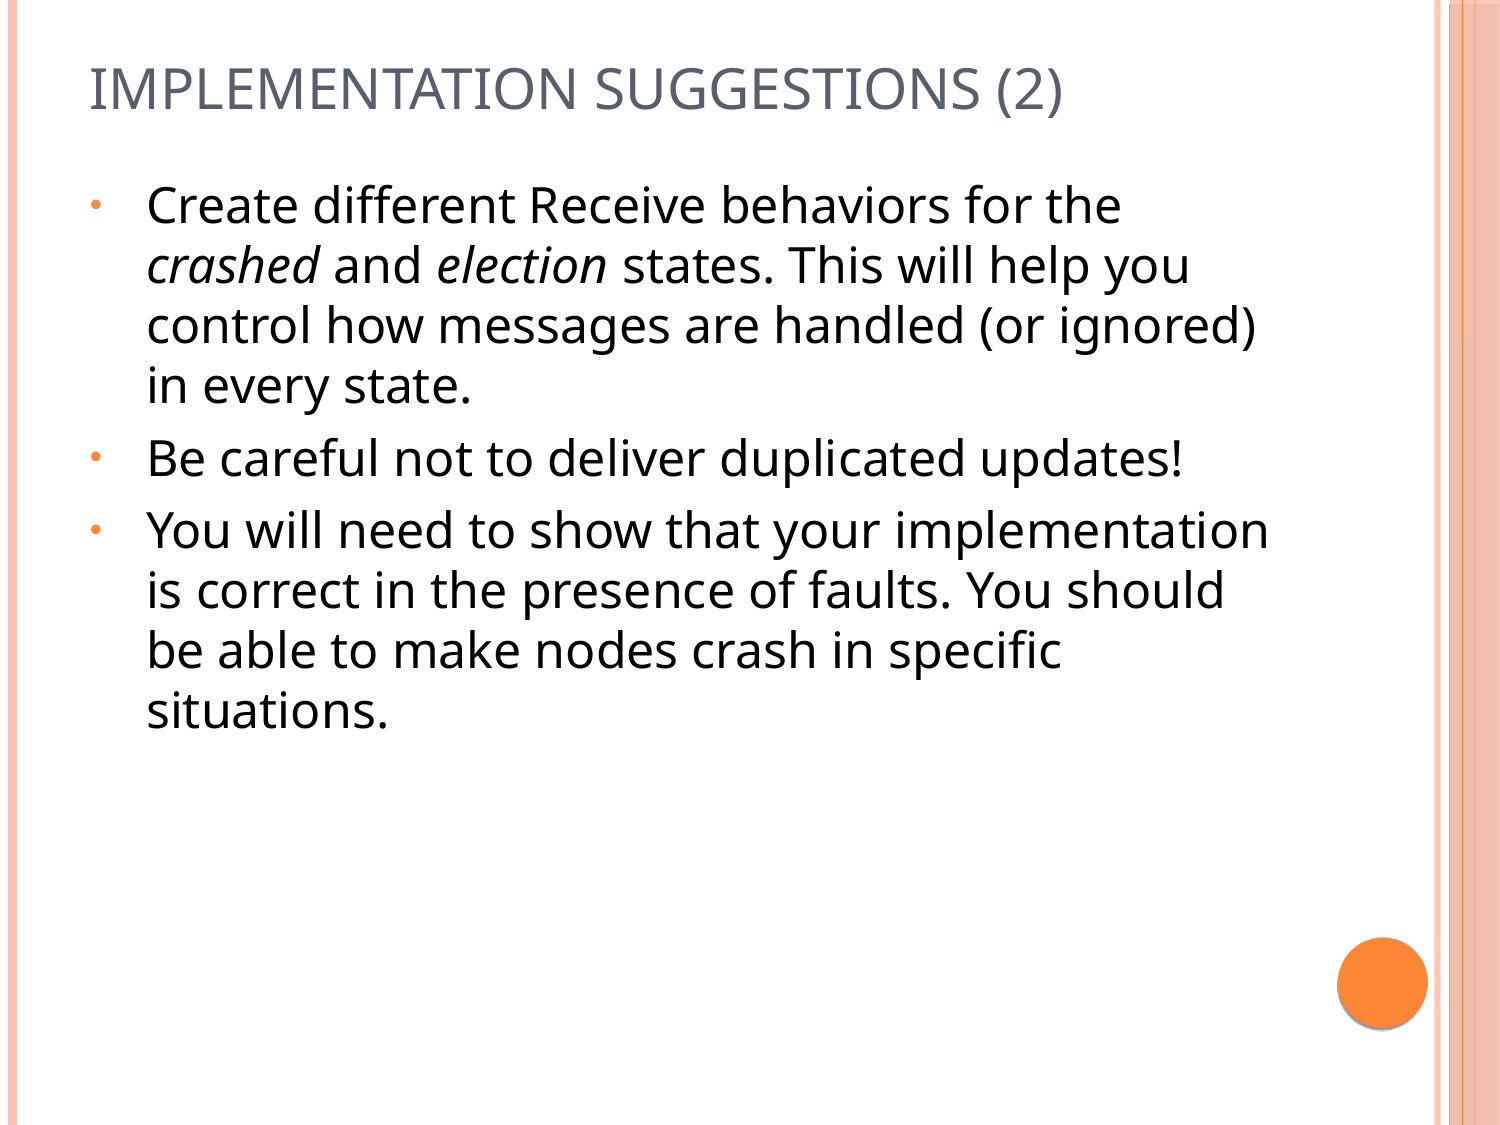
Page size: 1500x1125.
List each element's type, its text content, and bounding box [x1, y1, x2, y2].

list Create different Receive behaviors for the crashed and election states. This will help you control how messages are handled (or ignored) in every state. Be careful not to deliver duplicated updates! You will need to show that your implementation is correct in the presence of faults. You should be able to make nodes crash in specific situations. [75, 166, 1300, 1027]
title Implementation suggestions (2) [75, 45, 1300, 129]
slide_number [1333, 940, 1434, 1027]
